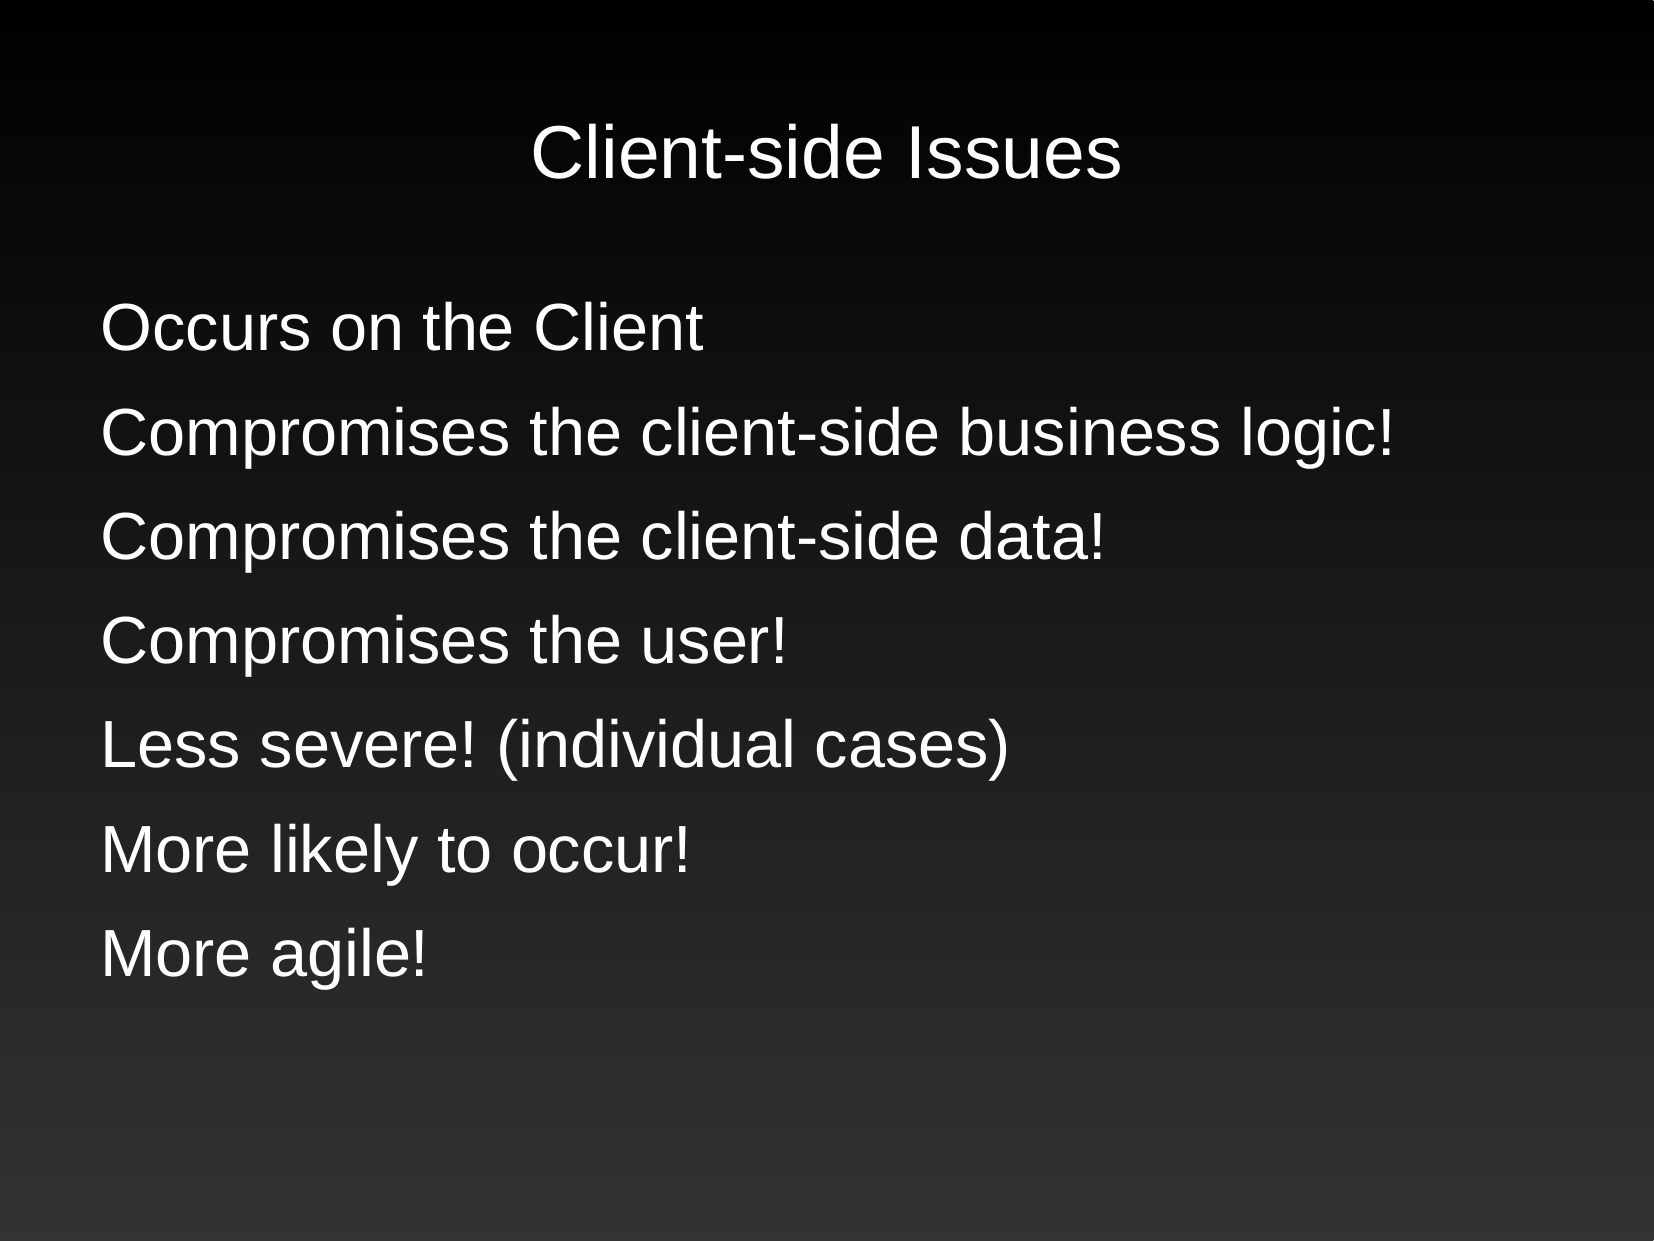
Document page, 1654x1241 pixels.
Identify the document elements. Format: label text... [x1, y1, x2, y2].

list Occurs on the Client Compromises the client-side business logic! Compromises the client-side data! Compromises the user! Less severe! (individual cases) More likely to occur! More agile! [82, 290, 1571, 1109]
title Client-side Issues [82, 49, 1571, 257]
